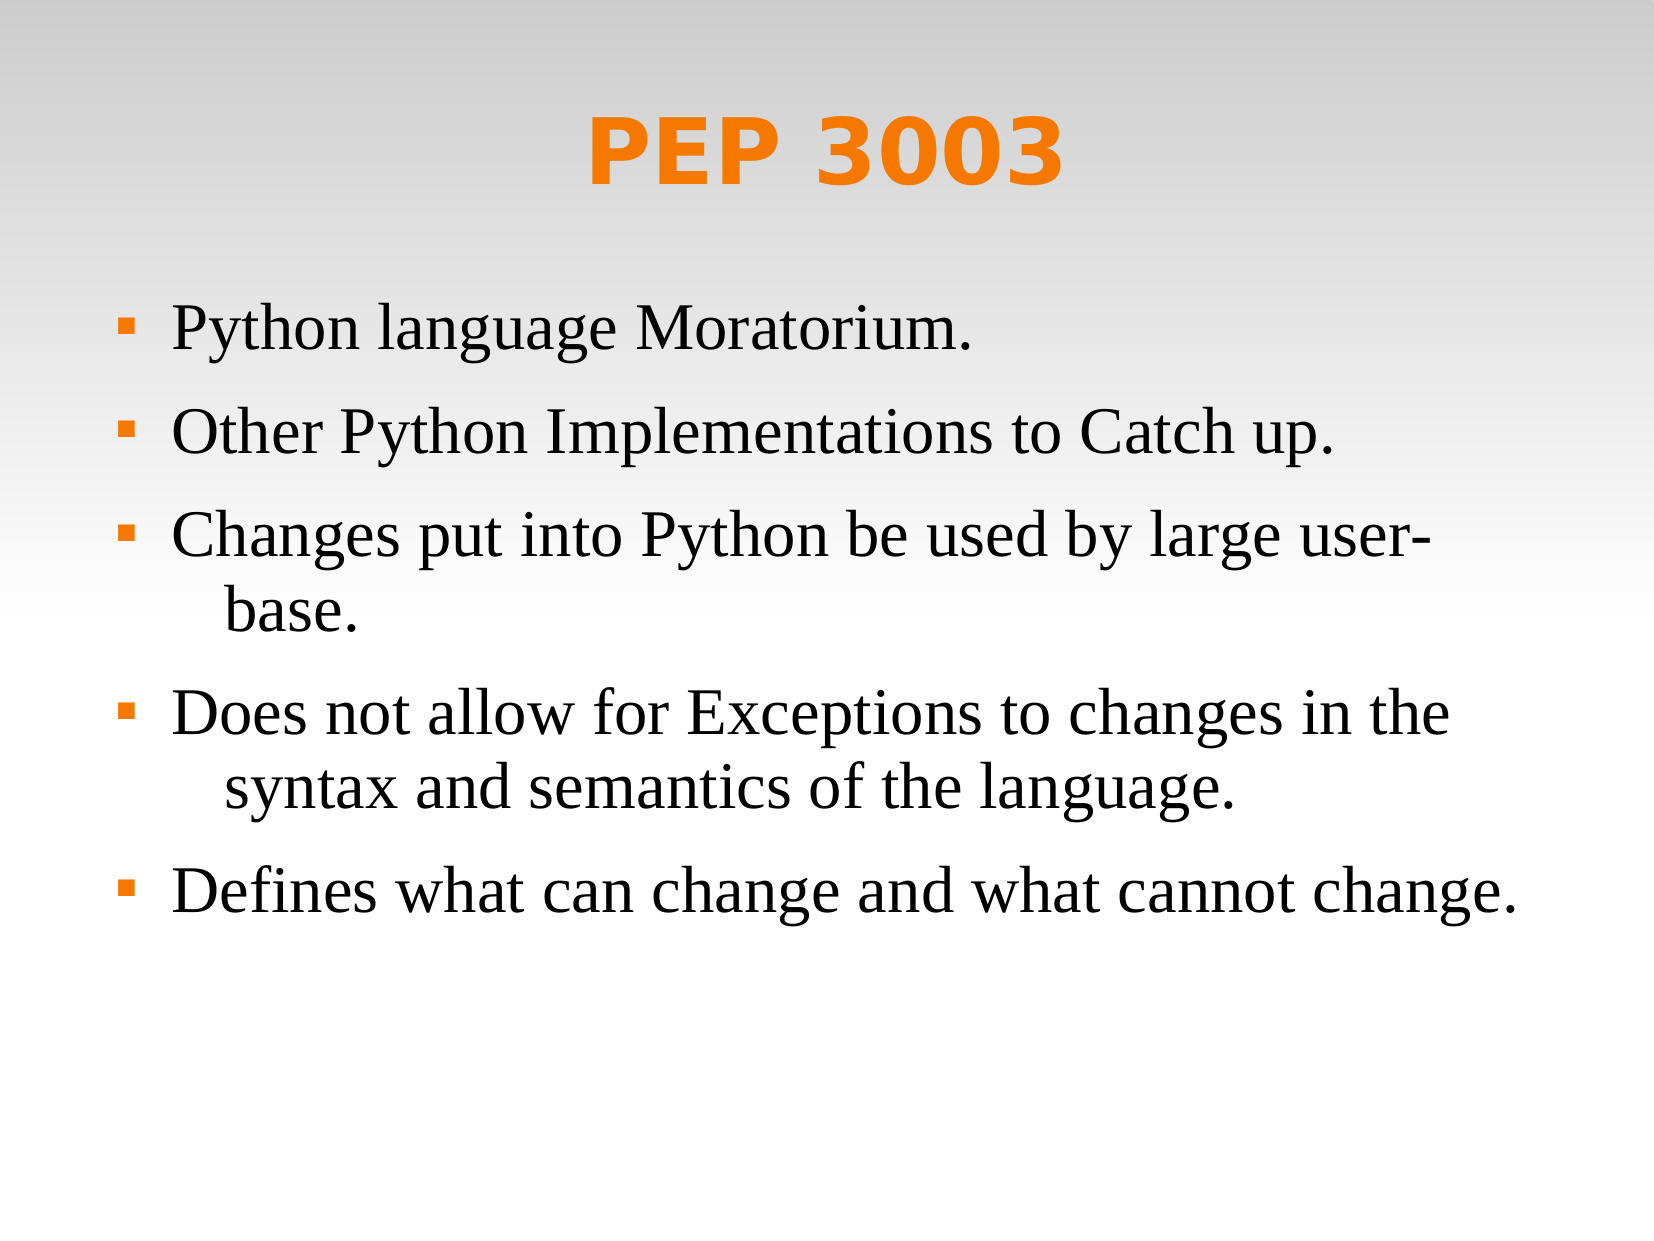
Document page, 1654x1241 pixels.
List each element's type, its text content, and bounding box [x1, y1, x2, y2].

list Python language Moratorium. Other Python Implementations to Catch up. Changes put into Python be used by large user-base. Does not allow for Exceptions to changes in the syntax and semantics of the language. Defines what can change and what cannot change. [82, 290, 1571, 1094]
title PEP 3003 [82, 56, 1571, 250]
